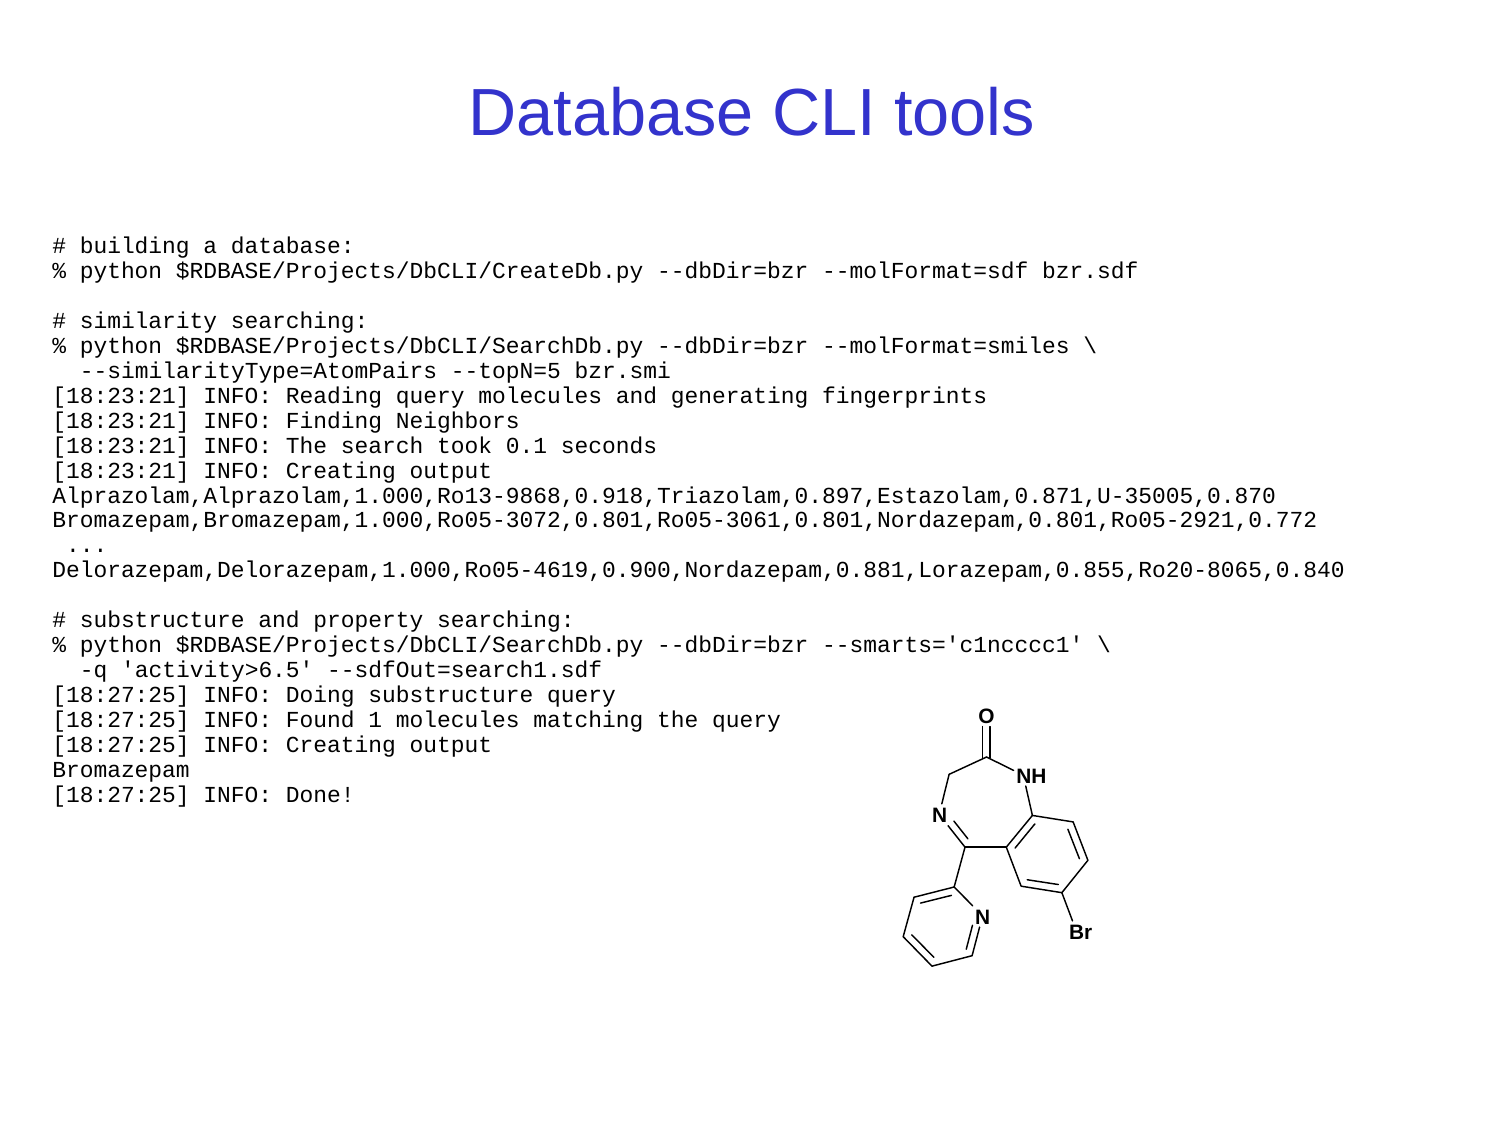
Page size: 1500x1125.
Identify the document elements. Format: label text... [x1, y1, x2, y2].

text_box # building a database: % python $RDBASE/Projects/DbCLI/CreateDb.py --dbDir=bzr --molFormat=sdf bzr.sdf # similarity searching: % python $RDBASE/Projects/DbCLI/SearchDb.py --dbDir=bzr --molFormat=smiles \ --similarityType=AtomPairs --topN=5 bzr.smi [18:23:21] INFO: Reading query molecules and generating fingerprints [18:23:21] INFO: Finding Neighbors [18:23:21] INFO: The search took 0.1 seconds [18:23:21] INFO: Creating output Alprazolam,Alprazolam,1.000,Ro13-9868,0.918,Triazolam,0.897,Estazolam,0.871,U-35005,0.870 Bromazepam,Bromazepam,1.000,Ro05-3072,0.801,Ro05-3061,0.801,Nordazepam,0.801,Ro05-2921,0.772 ... Delorazepam,Delorazepam,1.000,Ro05-4619,0.900,Nordazepam,0.881,Lorazepam,0.855,Ro20-8065,0.840 # substructure and property searching: % python $RDBASE/Projects/DbCLI/SearchDb.py --dbDir=bzr --smarts='c1ncccc1' \ -q 'activity>6.5' --sdfOut=search1.sdf [18:27:25] INFO: Doing substructure query [18:27:25] INFO: Found 1 molecules matching the query [18:27:25] INFO: Creating output Bromazepam [18:27:25] INFO: Done! [37, 225, 1478, 925]
text_box Database CLI tools [116, 14, 1388, 203]
chart [891, 704, 1102, 980]
